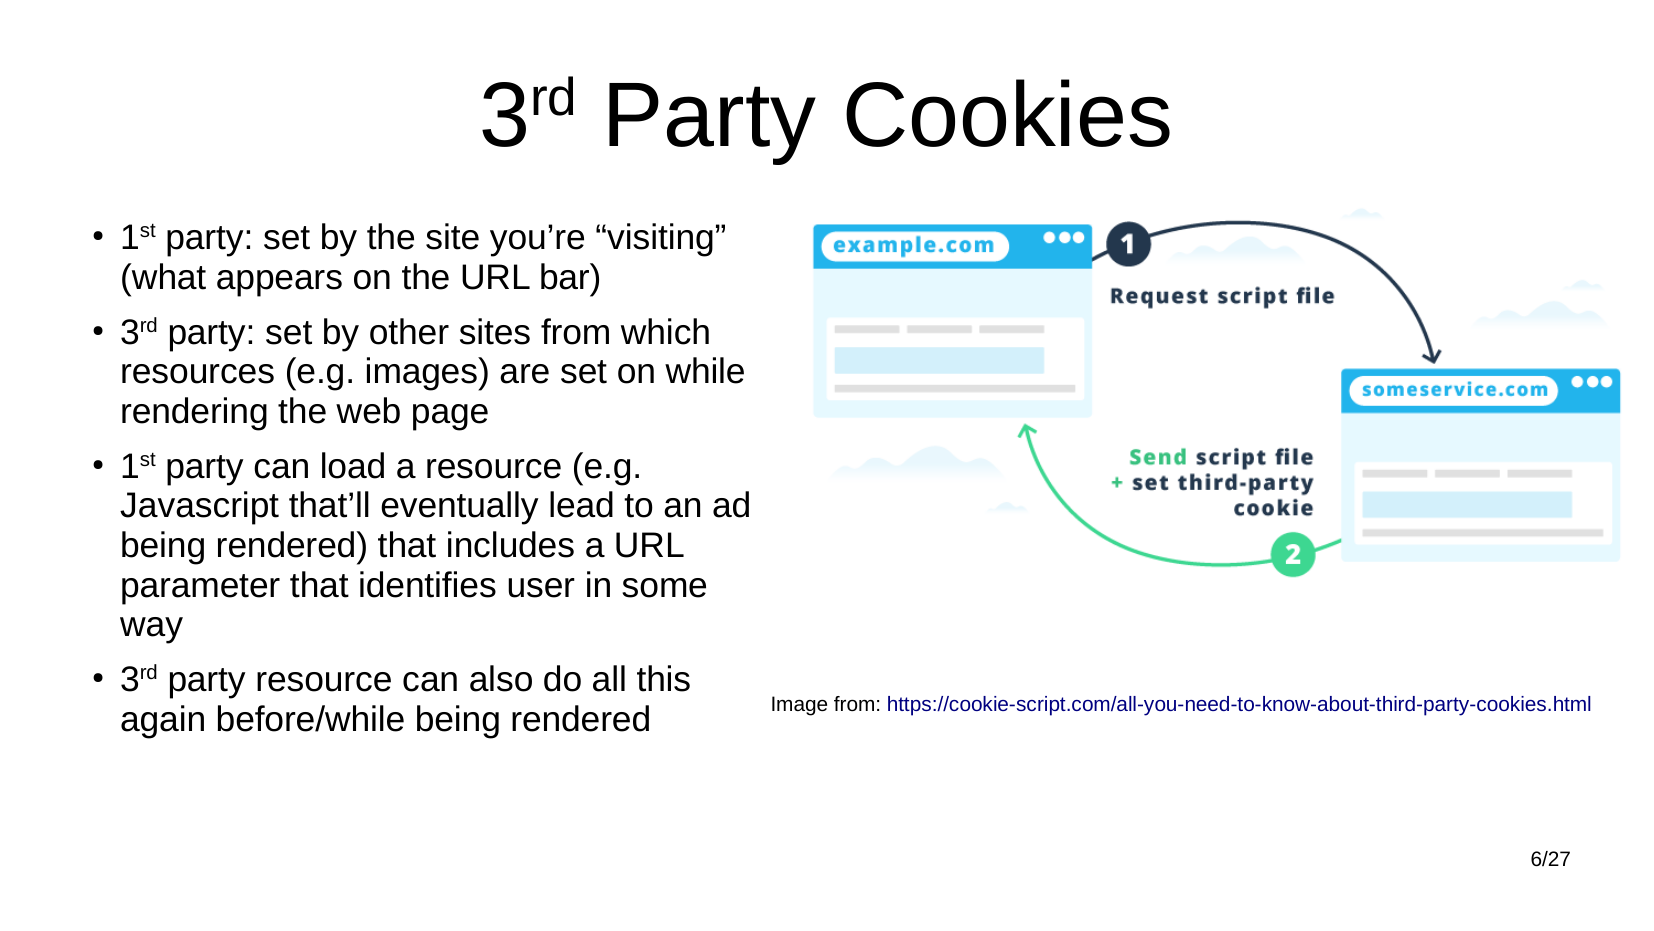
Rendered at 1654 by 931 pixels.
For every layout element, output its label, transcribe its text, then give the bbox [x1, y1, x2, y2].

list 1st party: set by the site you’re “visiting” (what appears on the URL bar) 3rd party: set by other sites from which resources (e.g. images) are set on while rendering the web page 1st party can load a resource (e.g. Javascript that’ll eventually lead to an ad being rendered) that includes a URL parameter that identifies user in some way 3rd party resource can also do all this again before/while being rendered [82, 217, 756, 758]
title 3rd Party Cookies [82, 37, 1571, 193]
text_box Image from: https://cookie-script.com/all-you-need-to-know-about-third-party-cookies.html [755, 685, 1642, 803]
picture [803, 188, 1630, 595]
